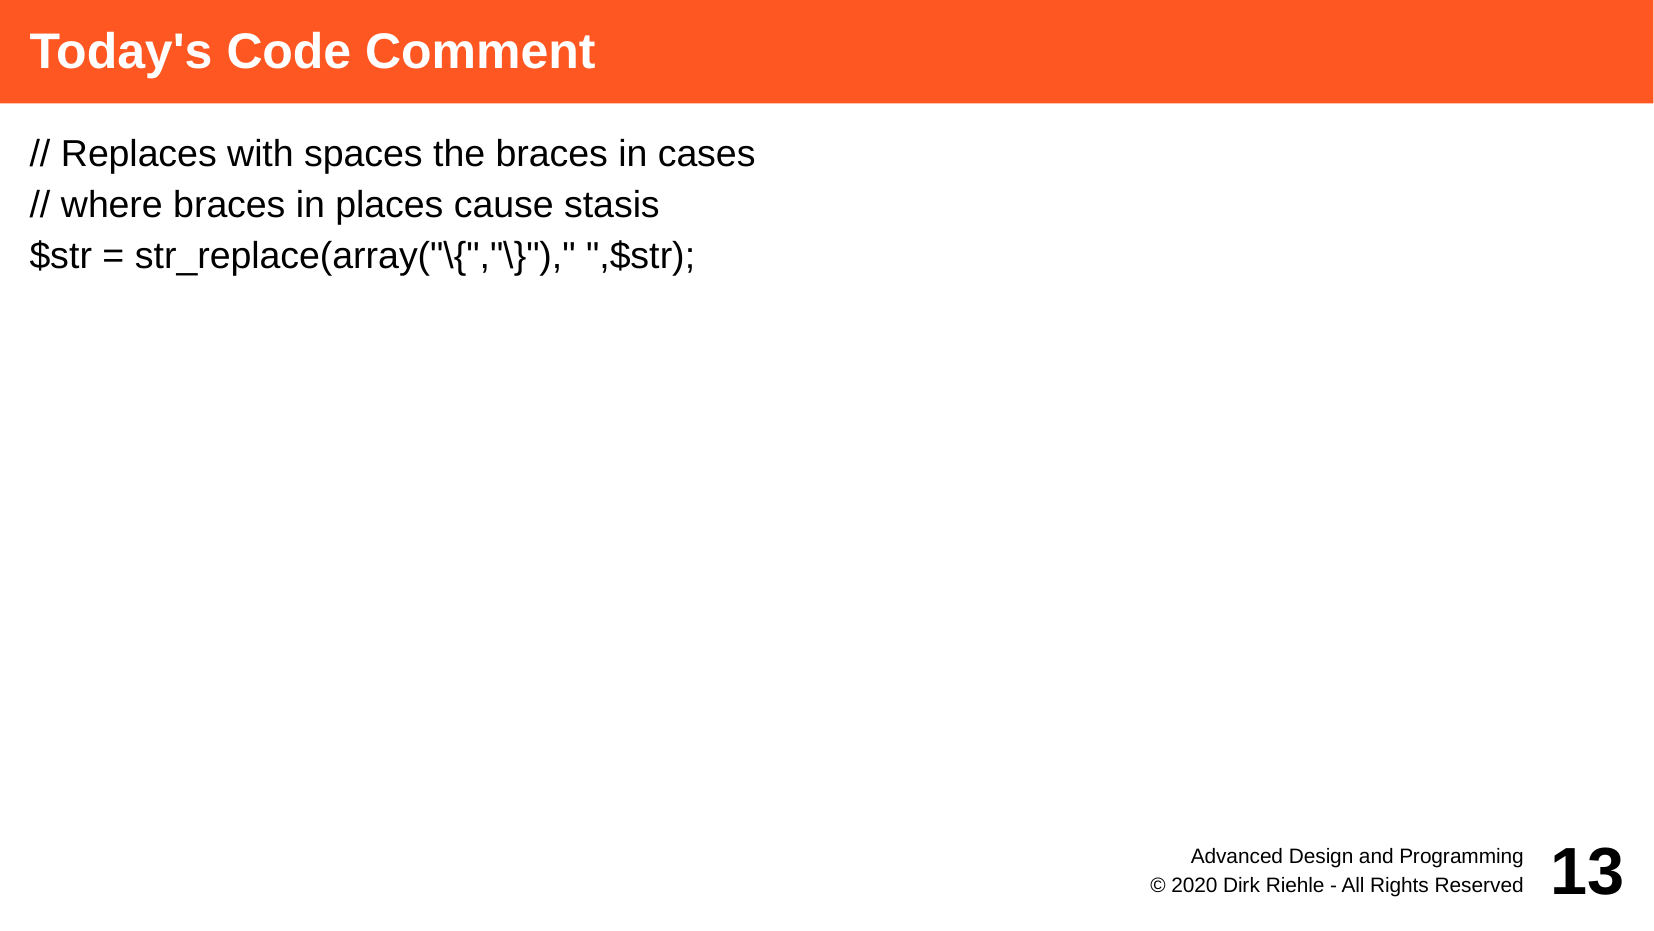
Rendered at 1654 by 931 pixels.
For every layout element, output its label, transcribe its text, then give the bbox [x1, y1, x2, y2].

title Today's Code Comment [0, 0, 1654, 104]
list // Replaces with spaces the braces in cases // where braces in places cause stasis $str = str_replace(array("\{","\}")," ",$str); [29, 132, 1625, 813]
